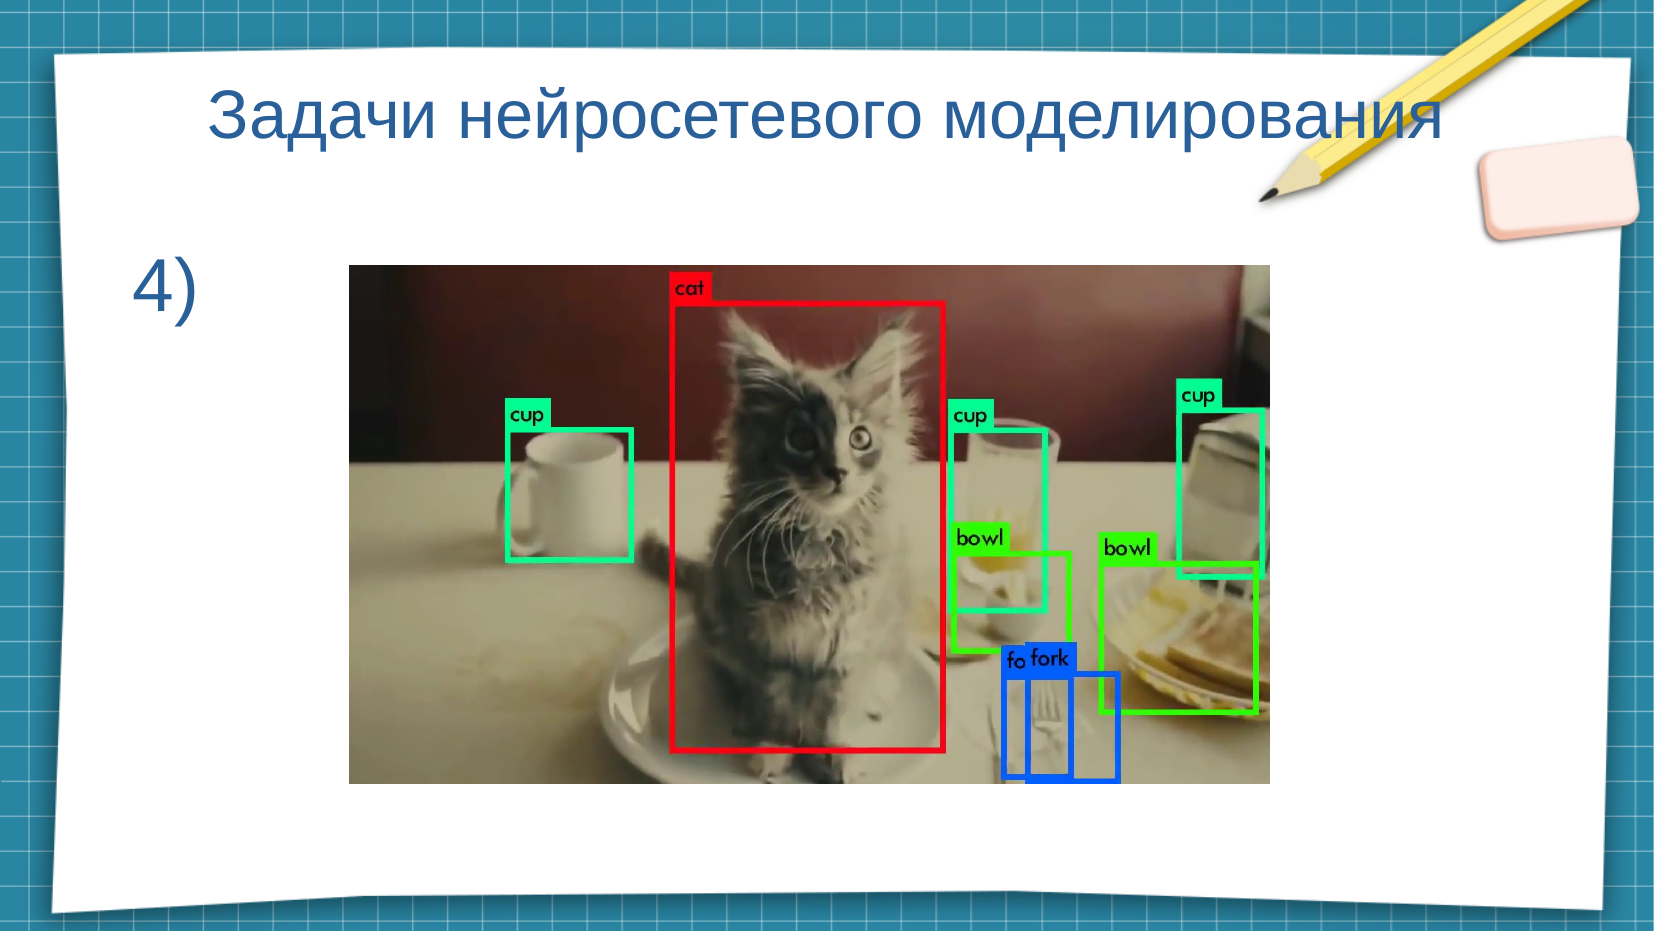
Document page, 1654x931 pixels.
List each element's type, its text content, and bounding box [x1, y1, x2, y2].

title Задачи нейросетевого моделирования [82, 37, 1571, 193]
picture [0, 0, 1654, 931]
text_box 4) [118, 236, 215, 336]
